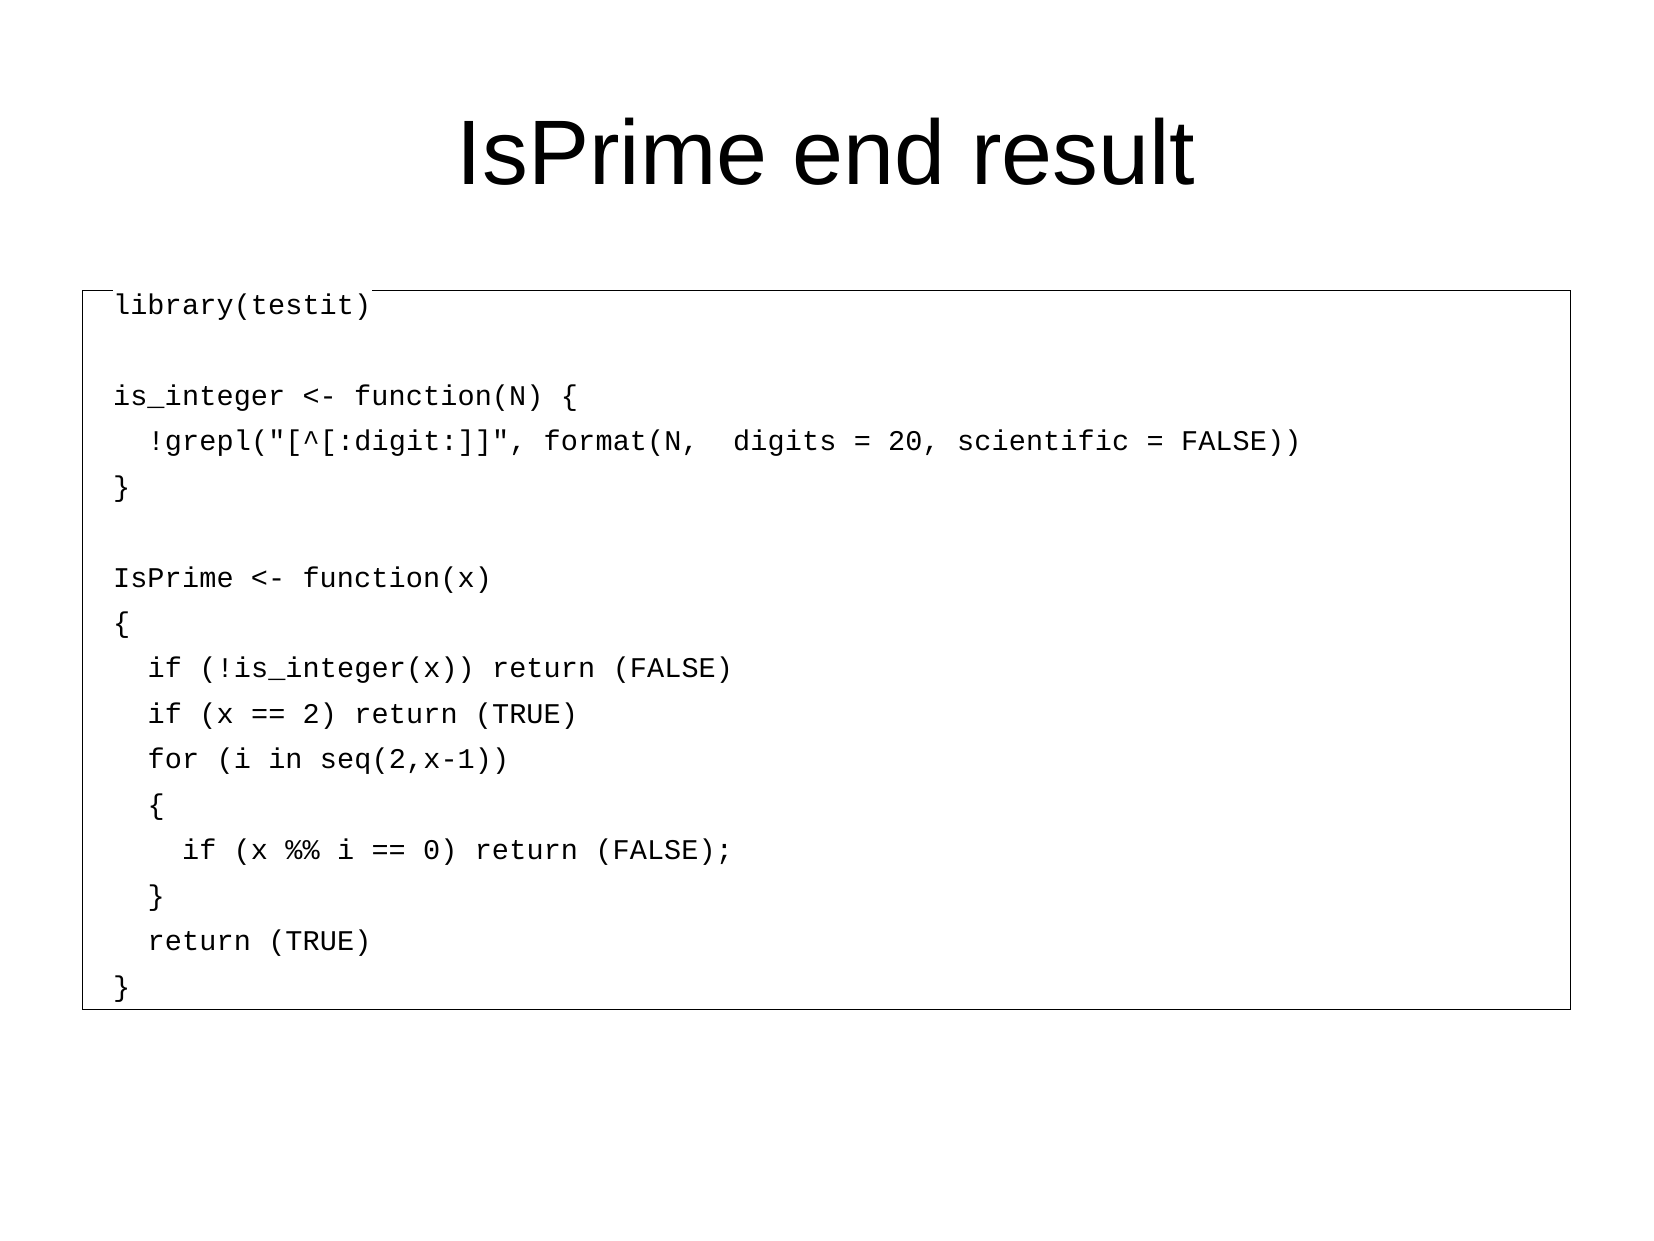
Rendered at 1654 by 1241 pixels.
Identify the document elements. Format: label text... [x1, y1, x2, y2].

list library(testit) is_integer <- function(N) { !grepl("[^[:digit:]]", format(N, digits = 20, scientific = FALSE)) } IsPrime <- function(x) { if (!is_integer(x)) return (FALSE) if (x == 2) return (TRUE) for (i in seq(2,x-1)) { if (x %% i == 0) return (FALSE); } return (TRUE) } [82, 290, 1571, 1010]
title IsPrime end result [82, 49, 1571, 257]
